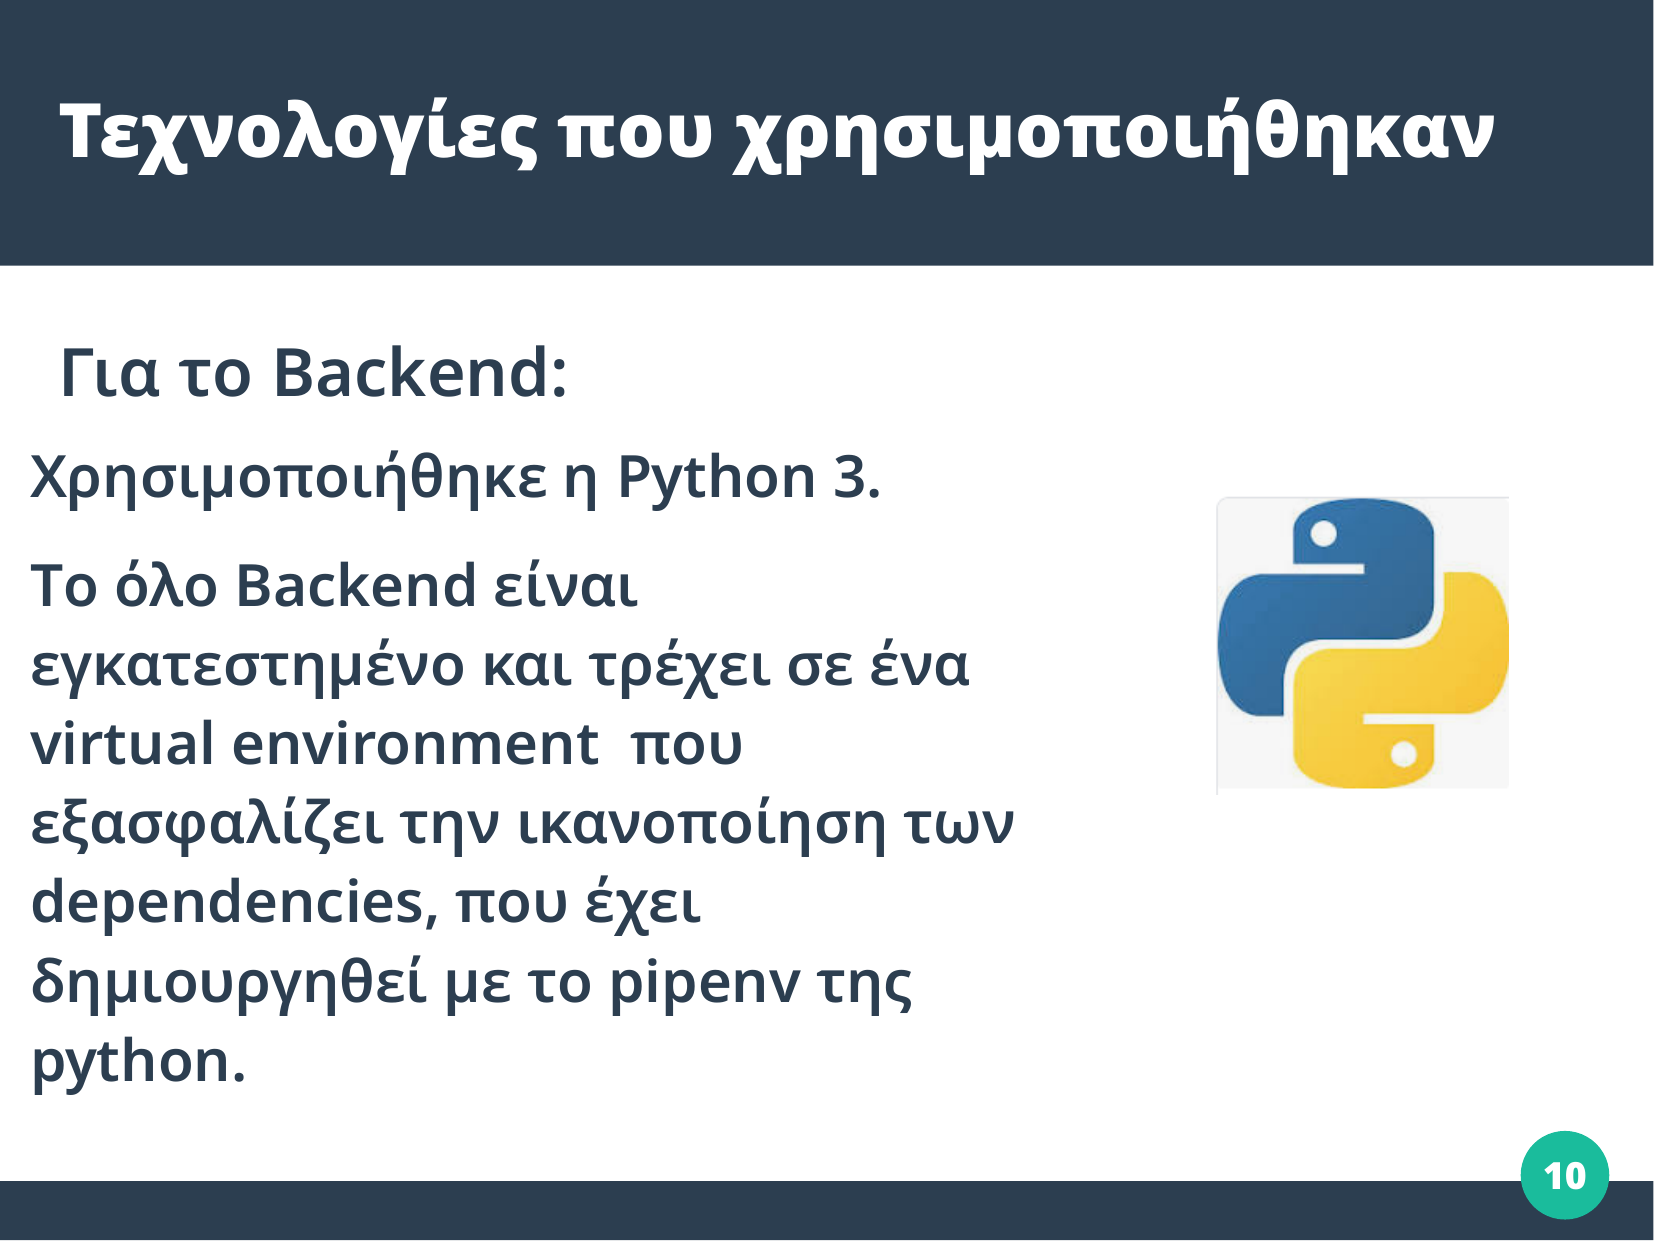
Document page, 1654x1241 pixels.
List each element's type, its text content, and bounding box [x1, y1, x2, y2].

text_box Χρησιμοποιήθηκε η Python 3. Tο όλο Backend είναι εγκατεστημένο και τρέχει σε ένα virtual environment που εξασφαλίζει την ικανοποίηση των dependencies, που έχει δημιουργηθεί με το pipenv της python. [30, 435, 1021, 1066]
title Τεχνολογίες που χρησιμοποιήθηκαν [59, 49, 1595, 207]
list Για το Backend: [59, 324, 1595, 421]
picture [1215, 494, 1509, 795]
